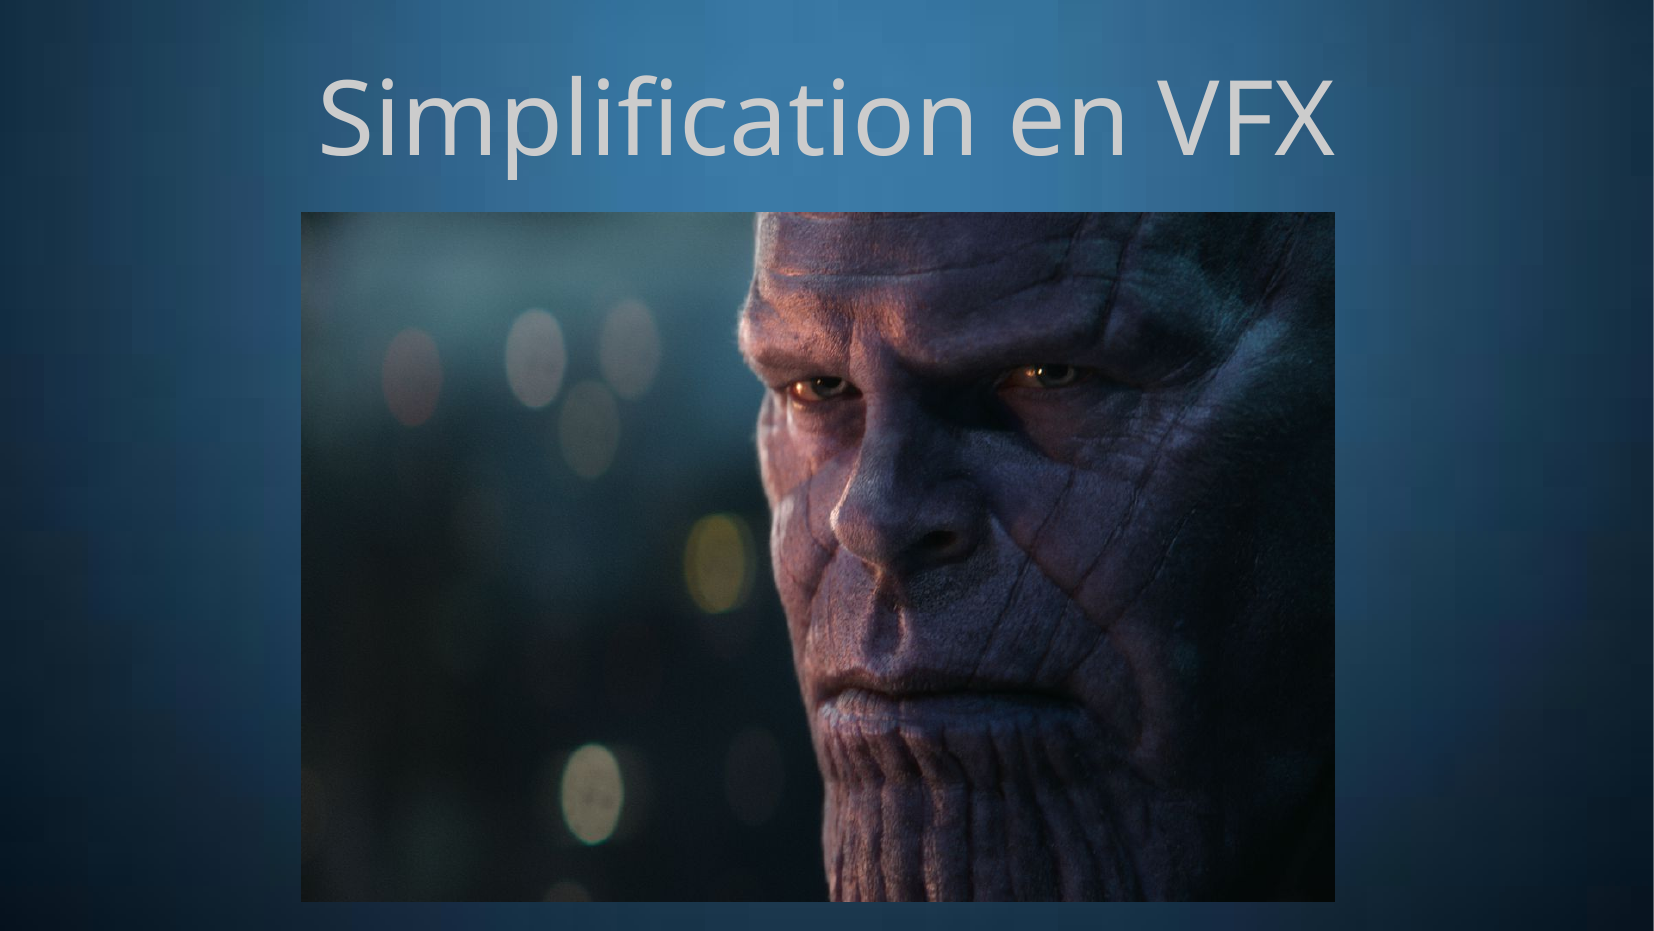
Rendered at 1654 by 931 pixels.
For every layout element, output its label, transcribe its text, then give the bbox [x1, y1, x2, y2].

picture [0, 0, 1654, 931]
title Simplification en VFX [82, 37, 1571, 193]
